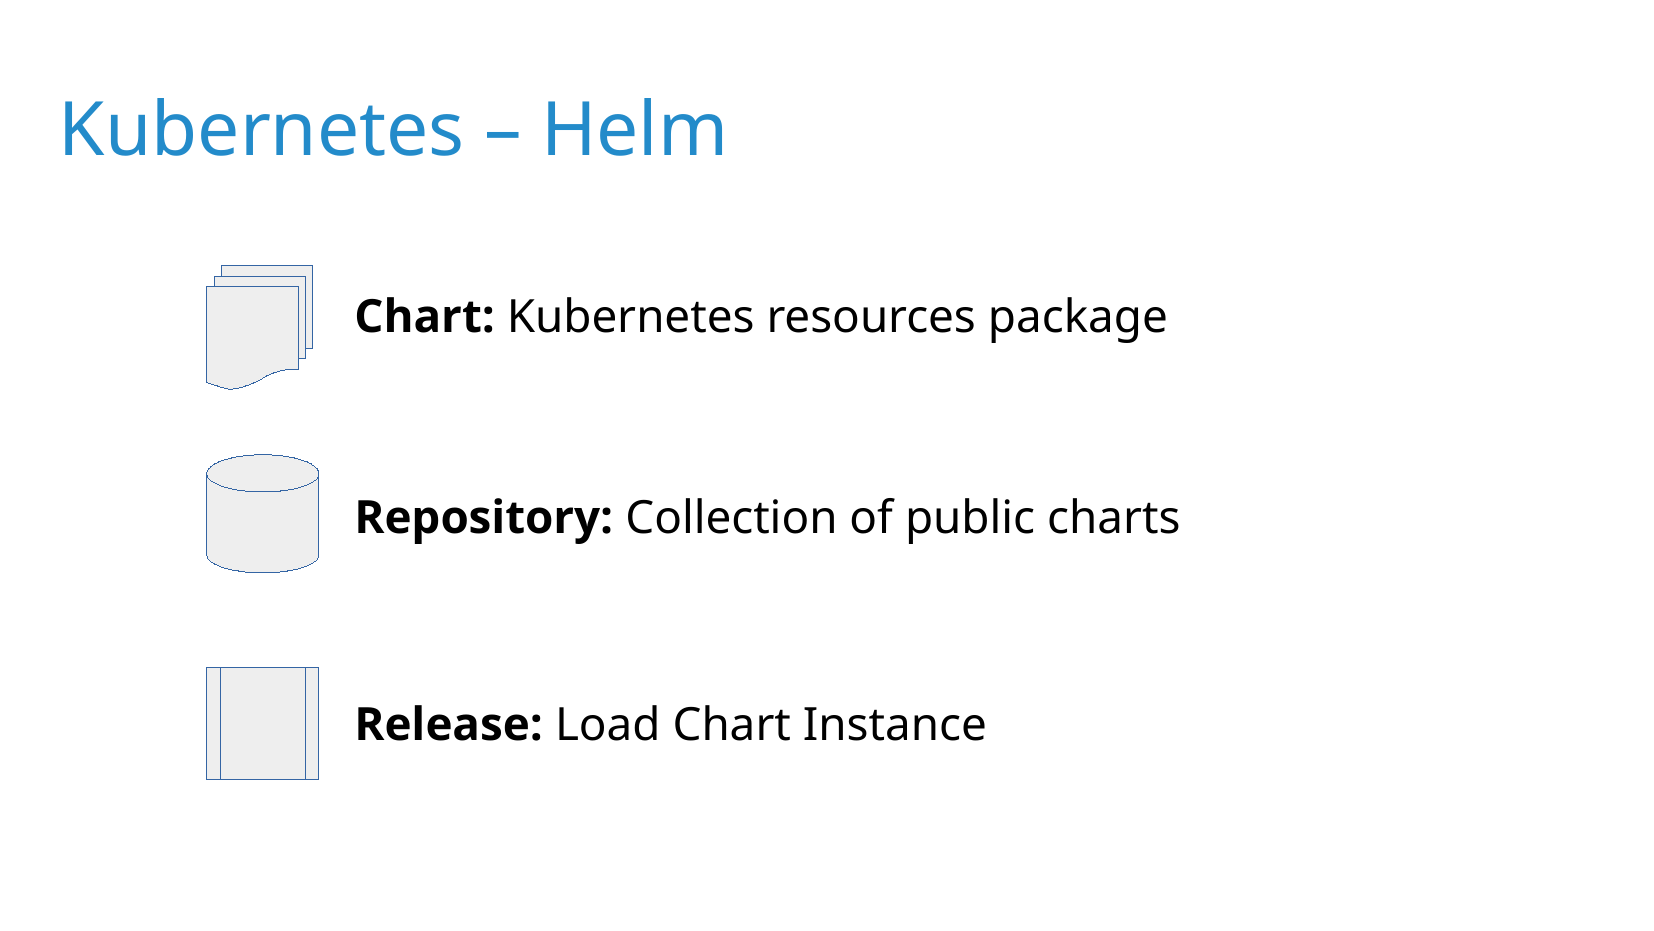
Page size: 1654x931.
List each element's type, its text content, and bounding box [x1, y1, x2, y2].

text_box [206, 454, 319, 573]
text_box [206, 265, 313, 390]
text_box Release: Load Chart Instance [348, 690, 1365, 752]
title Kubernetes – Helm [59, 59, 1595, 178]
text_box [206, 667, 319, 780]
text_box Repository: Collection of public charts [348, 484, 1365, 545]
text_box Chart: Kubernetes resources package [348, 283, 1365, 345]
